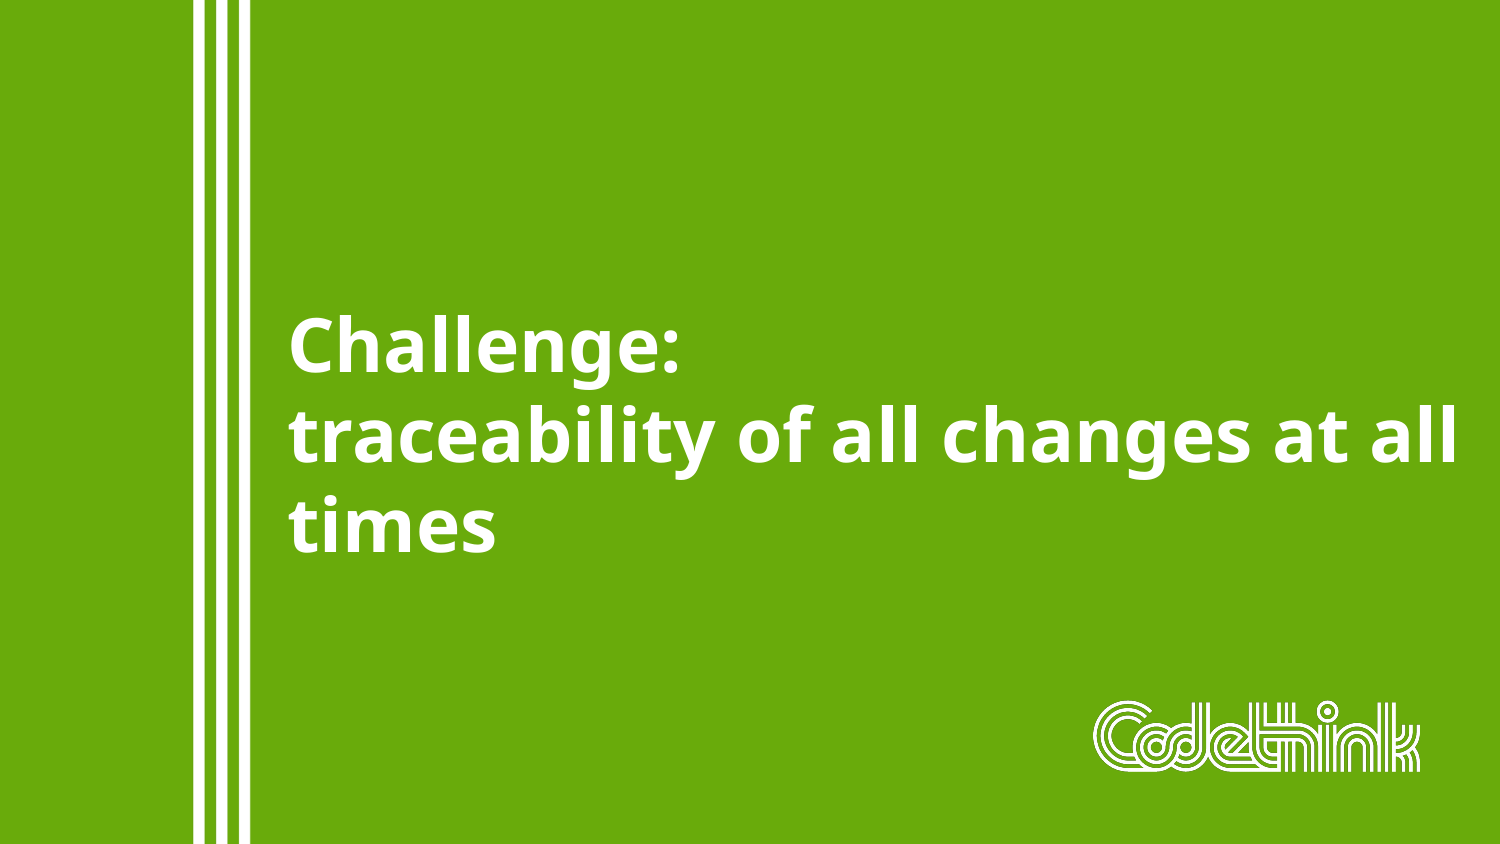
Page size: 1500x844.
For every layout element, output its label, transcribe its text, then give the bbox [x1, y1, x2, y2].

title Challenge: traceability of all changes at all times [581, 165, 1486, 583]
picture [0, 0, 581, 844]
picture [1093, 699, 1420, 773]
